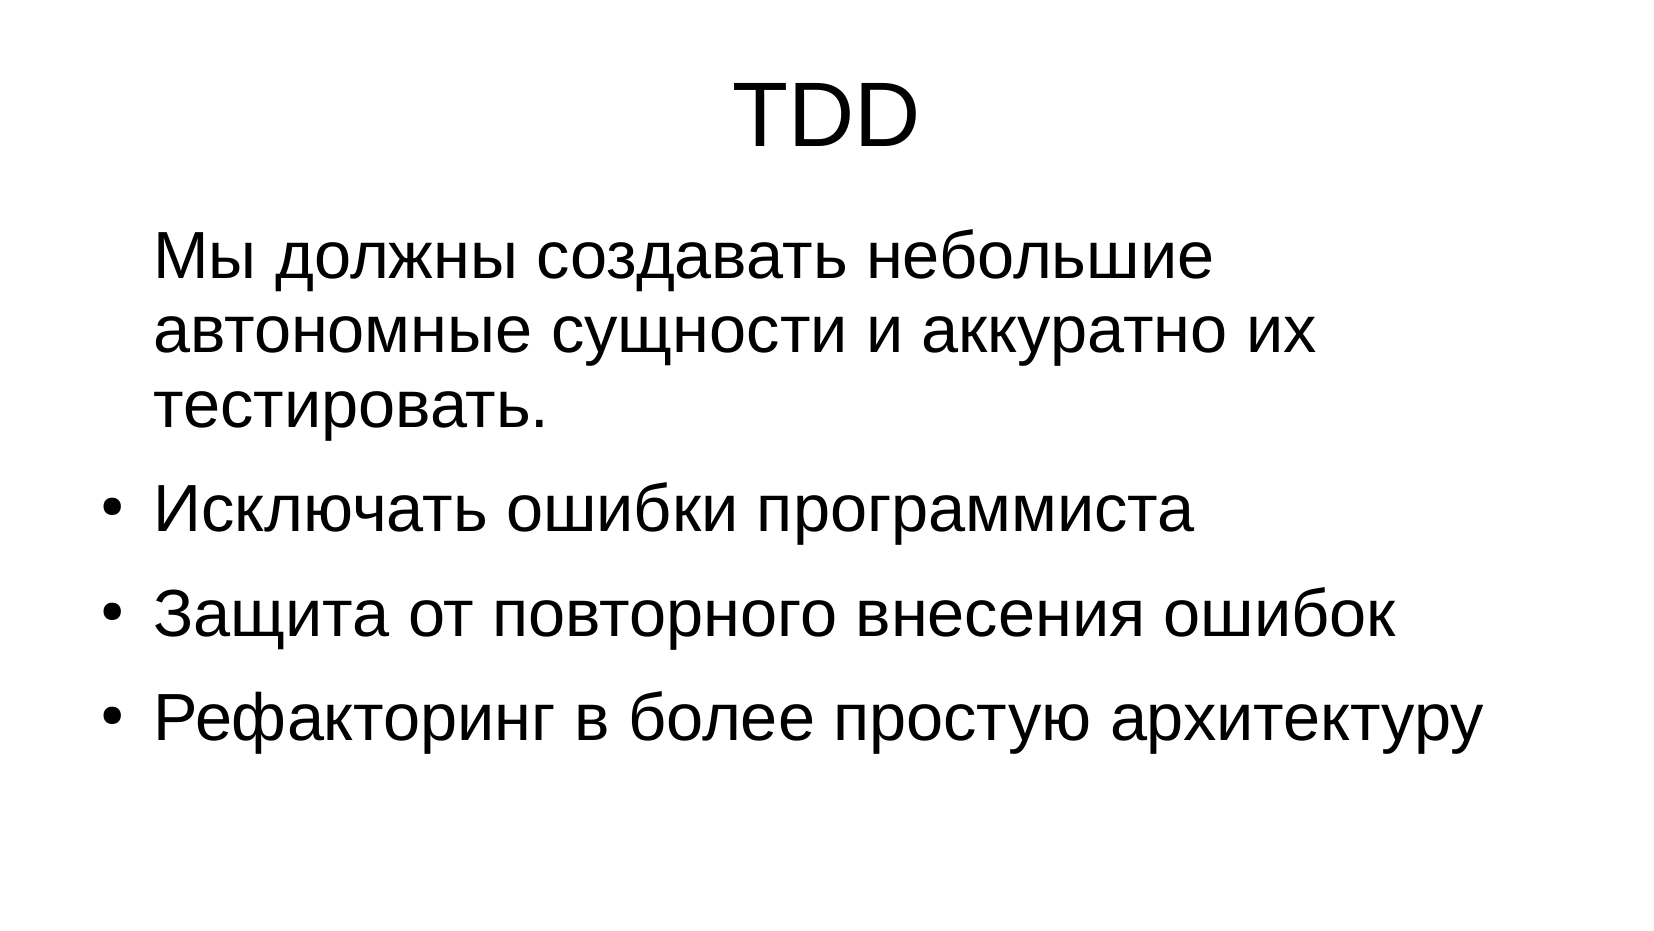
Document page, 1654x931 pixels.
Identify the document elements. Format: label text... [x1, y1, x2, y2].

title TDD [82, 37, 1571, 193]
list Мы должны создавать небольшие автономные сущности и аккуратно их тестировать. Исключать ошибки программиста Защита от повторного внесения ошибок Рефакторинг в более простую архитектуру [82, 217, 1571, 758]
